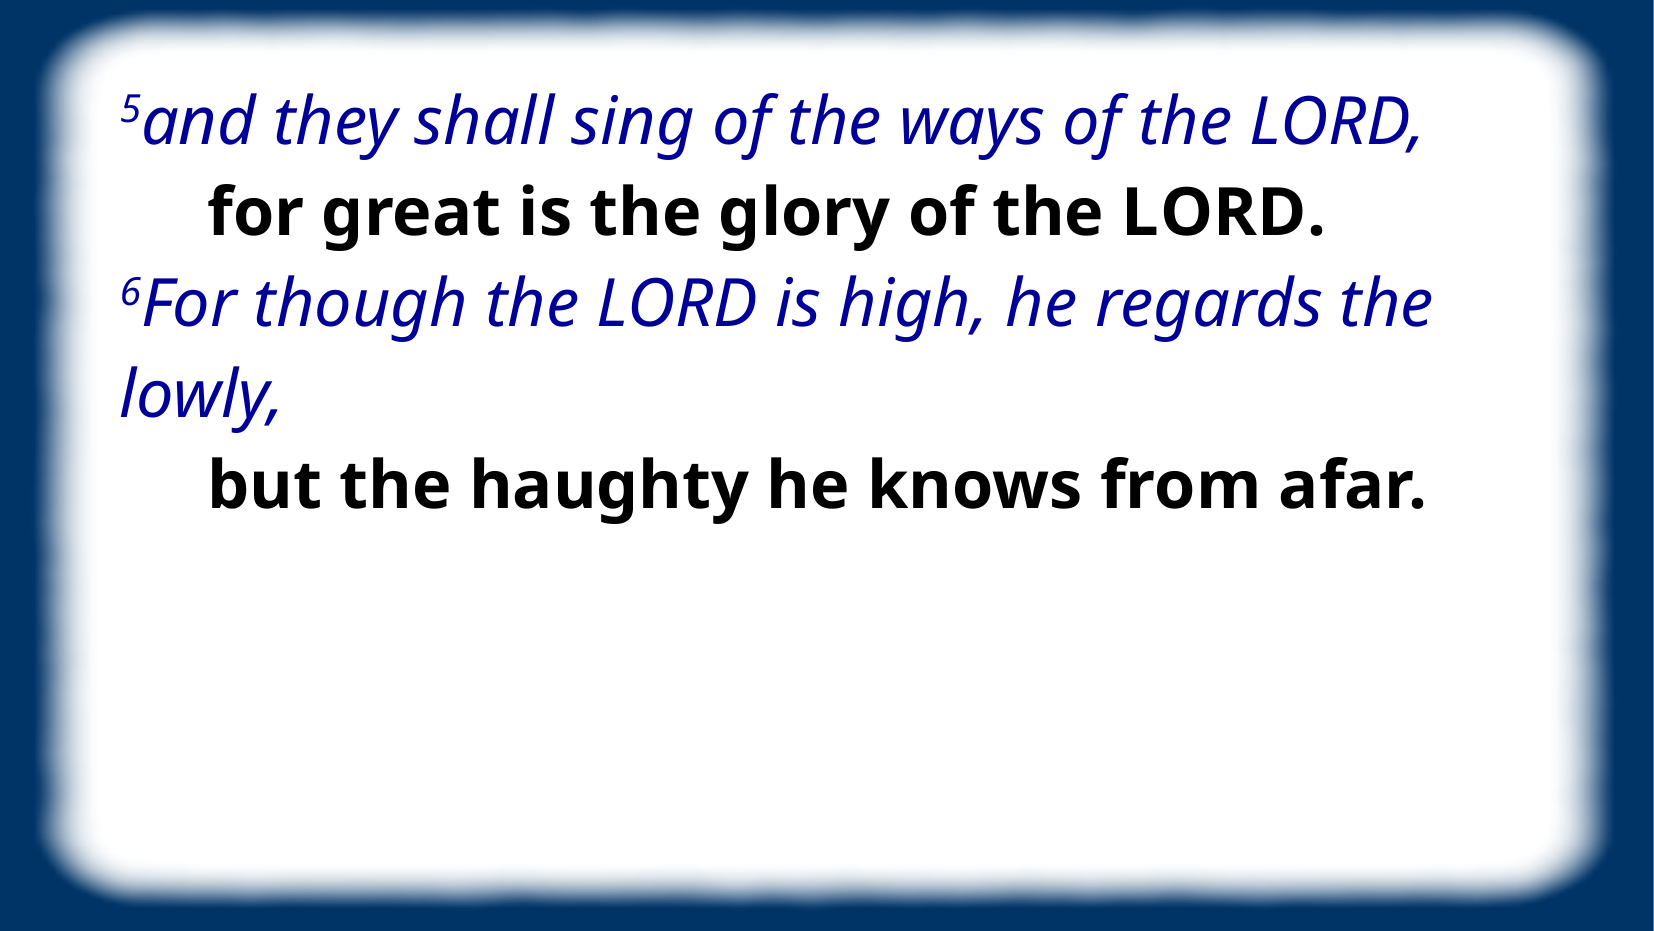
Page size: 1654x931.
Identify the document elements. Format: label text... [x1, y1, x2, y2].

text_box 5and they shall sing of the ways of the LORD, for great is the glory of the LORD. 6For though the LORD is high, he regards the lowly, but the haughty he knows from afar. [105, 66, 1576, 526]
picture [0, 0, 1654, 931]
